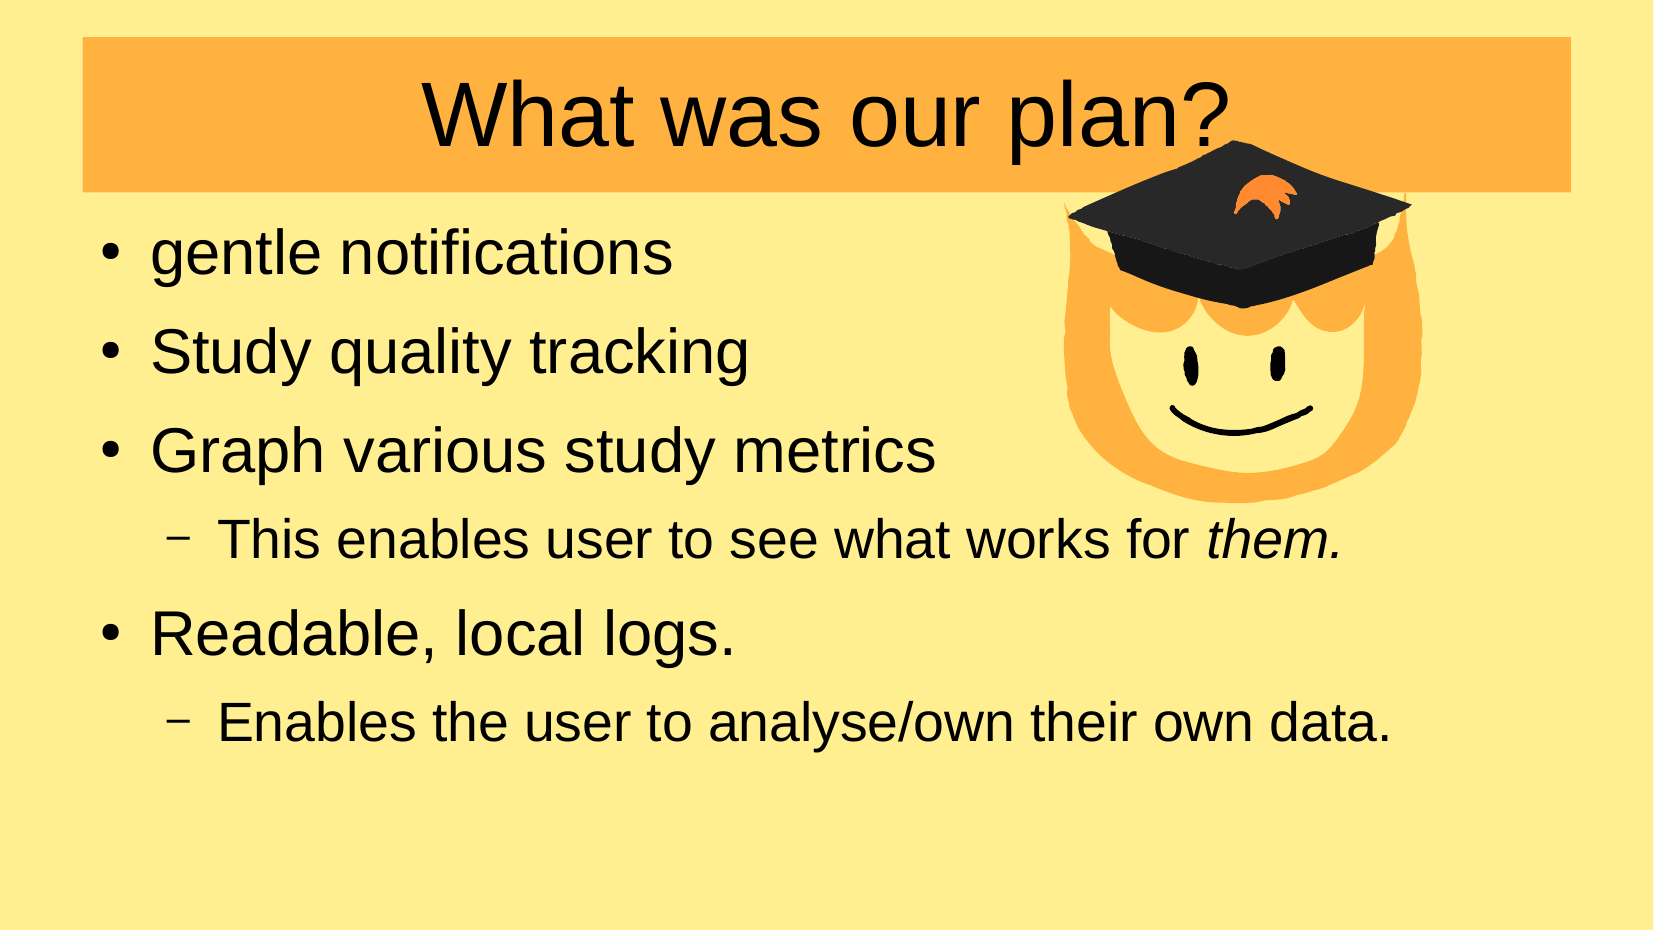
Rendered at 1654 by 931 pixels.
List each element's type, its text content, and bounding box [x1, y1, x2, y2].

list gentle notifications Study quality tracking Graph various study metrics This enables user to see what works for them. Readable, local logs. Enables the user to analyse/own their own data. [82, 217, 1571, 758]
title What was our plan? [82, 37, 1571, 193]
picture [1033, 118, 1454, 539]
